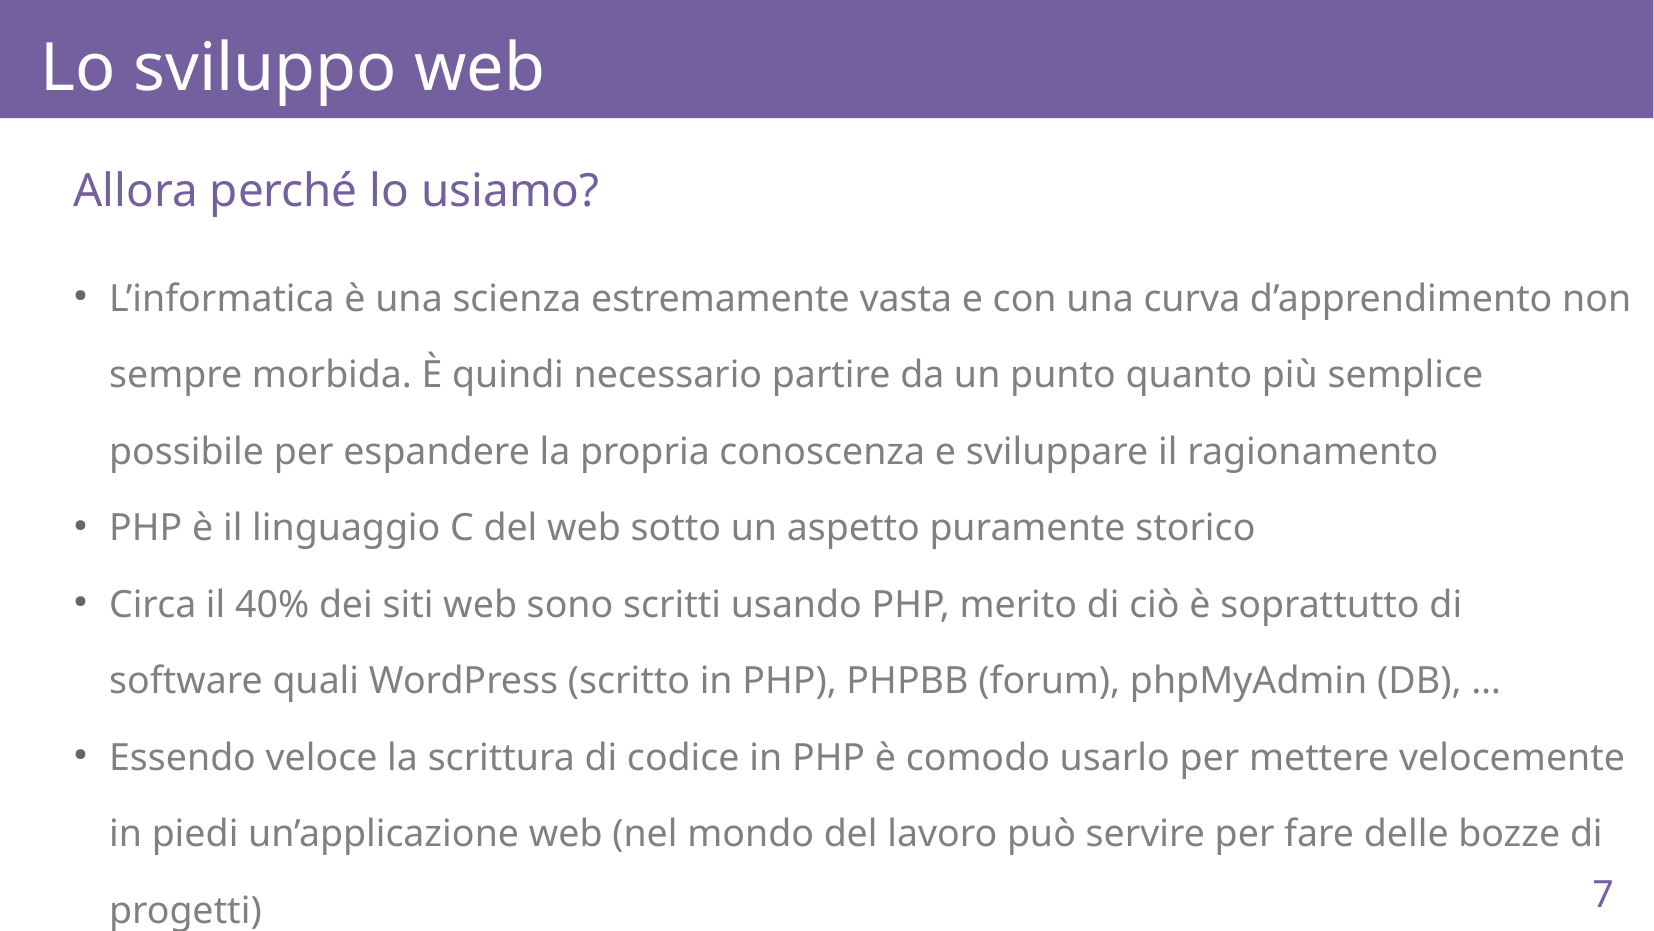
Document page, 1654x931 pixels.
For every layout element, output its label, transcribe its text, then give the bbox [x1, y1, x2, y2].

text_box Allora perché lo usiamo? [59, 150, 601, 220]
text_box L’informatica è una scienza estremamente vasta e con una curva d’apprendimento non sempre morbida. È quindi necessario partire da un punto quanto più semplice possibile per espandere la propria conoscenza e sviluppare il ragionamento PHP è il linguaggio C del web sotto un aspetto puramente storico Circa il 40% dei siti web sono scritti usando PHP, merito di ciò è soprattutto di software quali WordPress (scritto in PHP), PHPBB (forum), phpMyAdmin (DB), … Essendo veloce la scrittura di codice in PHP è comodo usarlo per mettere velocemente in piedi un’applicazione web (nel mondo del lavoro può servire per fare delle bozze di progetti) [59, 238, 1607, 861]
text_box <numero> [1513, 860, 1654, 931]
text_box [0, 0, 1654, 119]
text_box Lo sviluppo web [25, 11, 487, 107]
